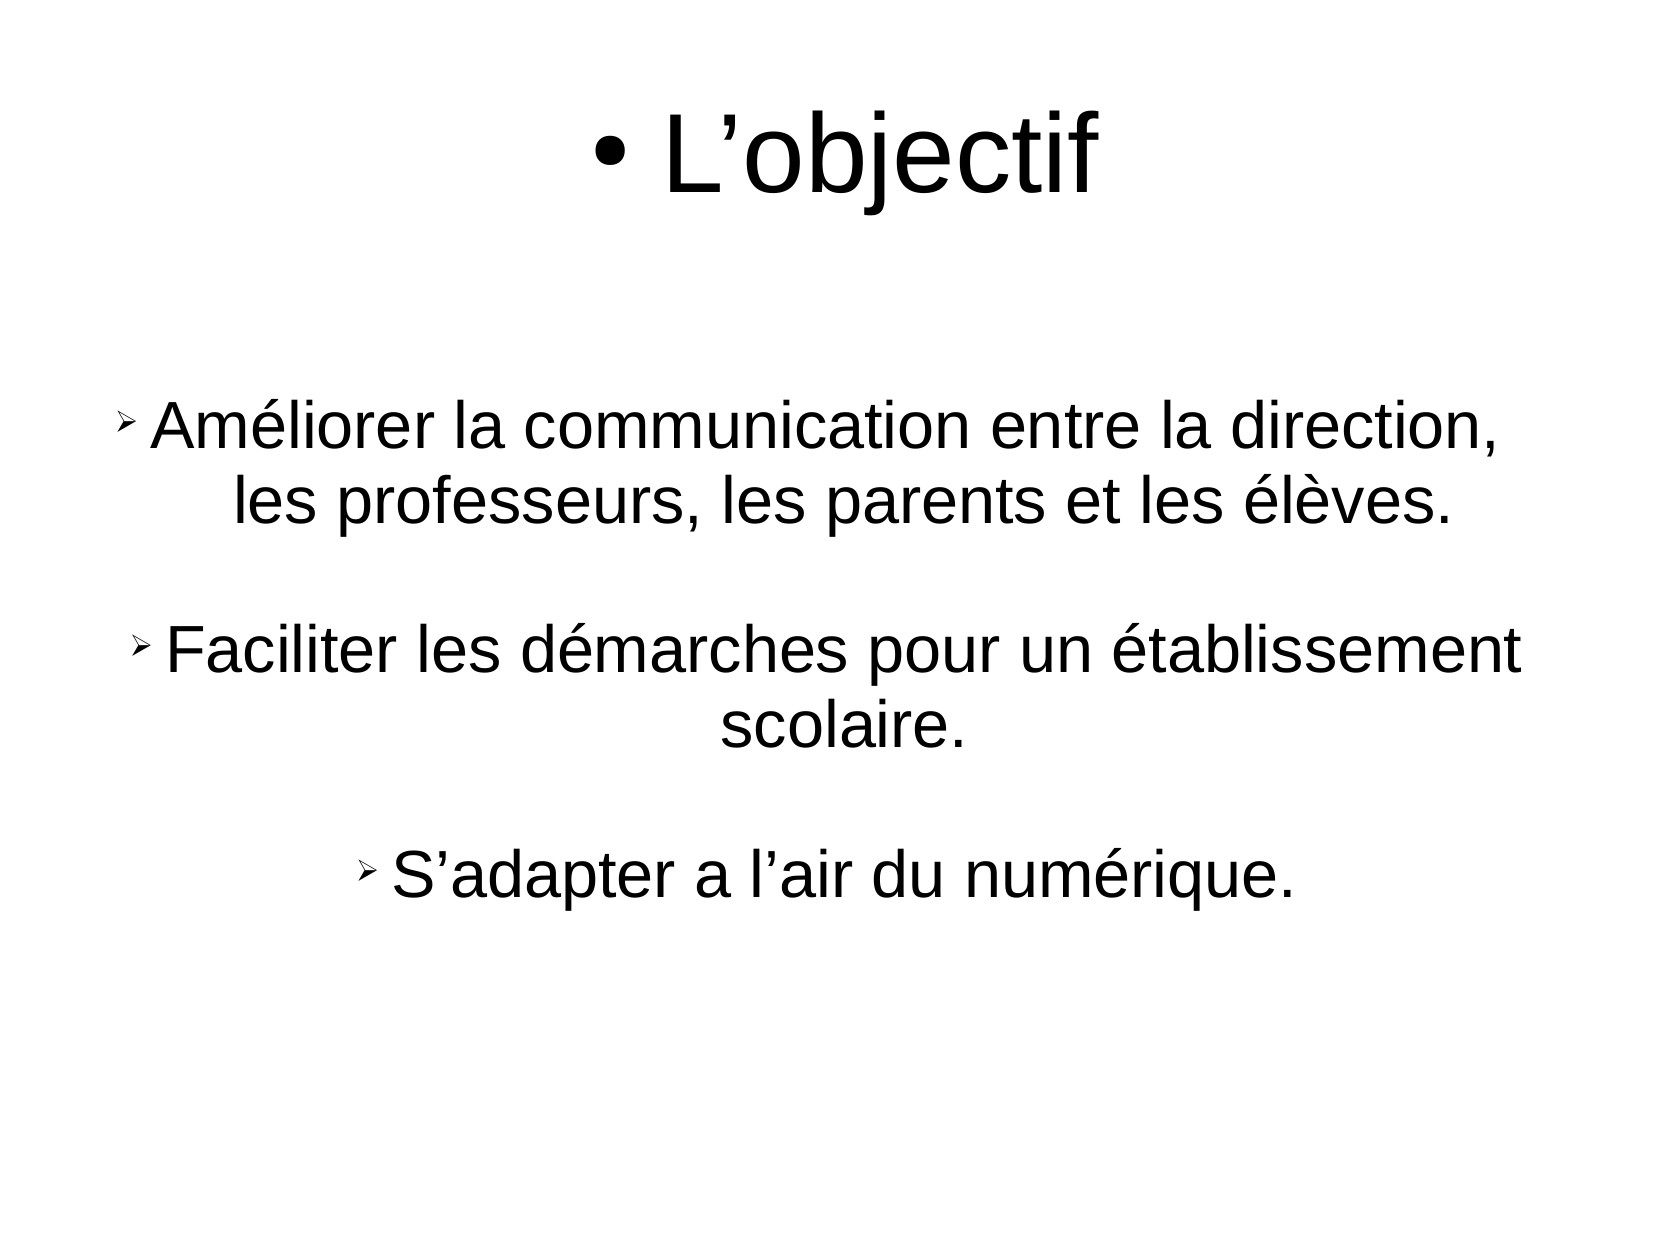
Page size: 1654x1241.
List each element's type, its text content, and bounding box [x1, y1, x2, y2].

title L’objectif [82, 49, 1571, 257]
subtitle Améliorer la communication entre la direction, les professeurs, les parents et les élèves. Faciliter les démarches pour un établissement scolaire. S’adapter a l’air du numérique. [82, 290, 1571, 1010]
